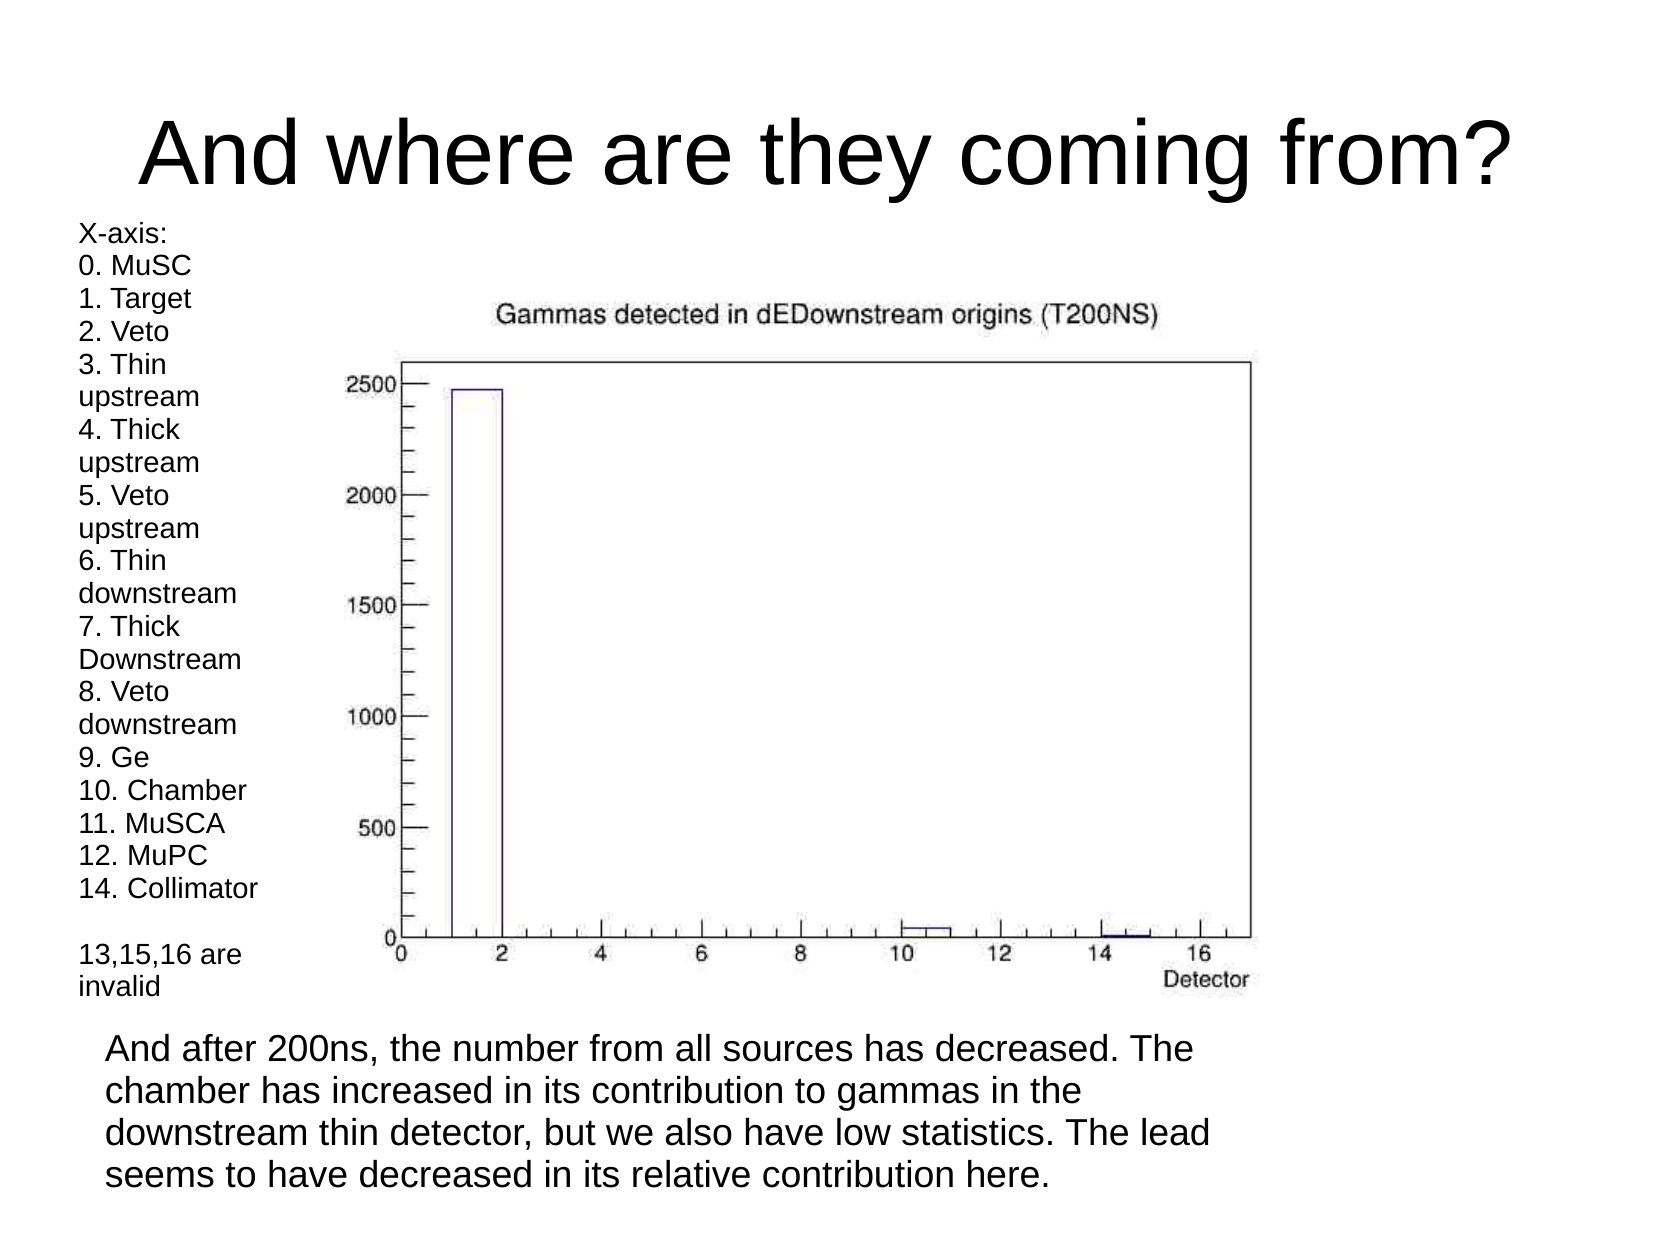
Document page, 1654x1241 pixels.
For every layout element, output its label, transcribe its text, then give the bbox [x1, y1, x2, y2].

picture [296, 290, 1357, 1010]
text_box And after 200ns, the number from all sources has decreased. The chamber has increased in its contribution to gammas in the downstream thin detector, but we also have low statistics. The lead seems to have decreased in its relative contribution here. [90, 1020, 1291, 1203]
text_box X-axis: 0. MuSC 1. Target 2. Veto 3. Thin upstream 4. Thick upstream 5. Veto upstream 6. Thin downstream 7. Thick Downstream 8. Veto downstream 9. Ge 10. Chamber 11. MuSCA 12. MuPC 14. Collimator 13,15,16 are invalid [63, 209, 286, 1011]
title And where are they coming from? [82, 49, 1571, 257]
